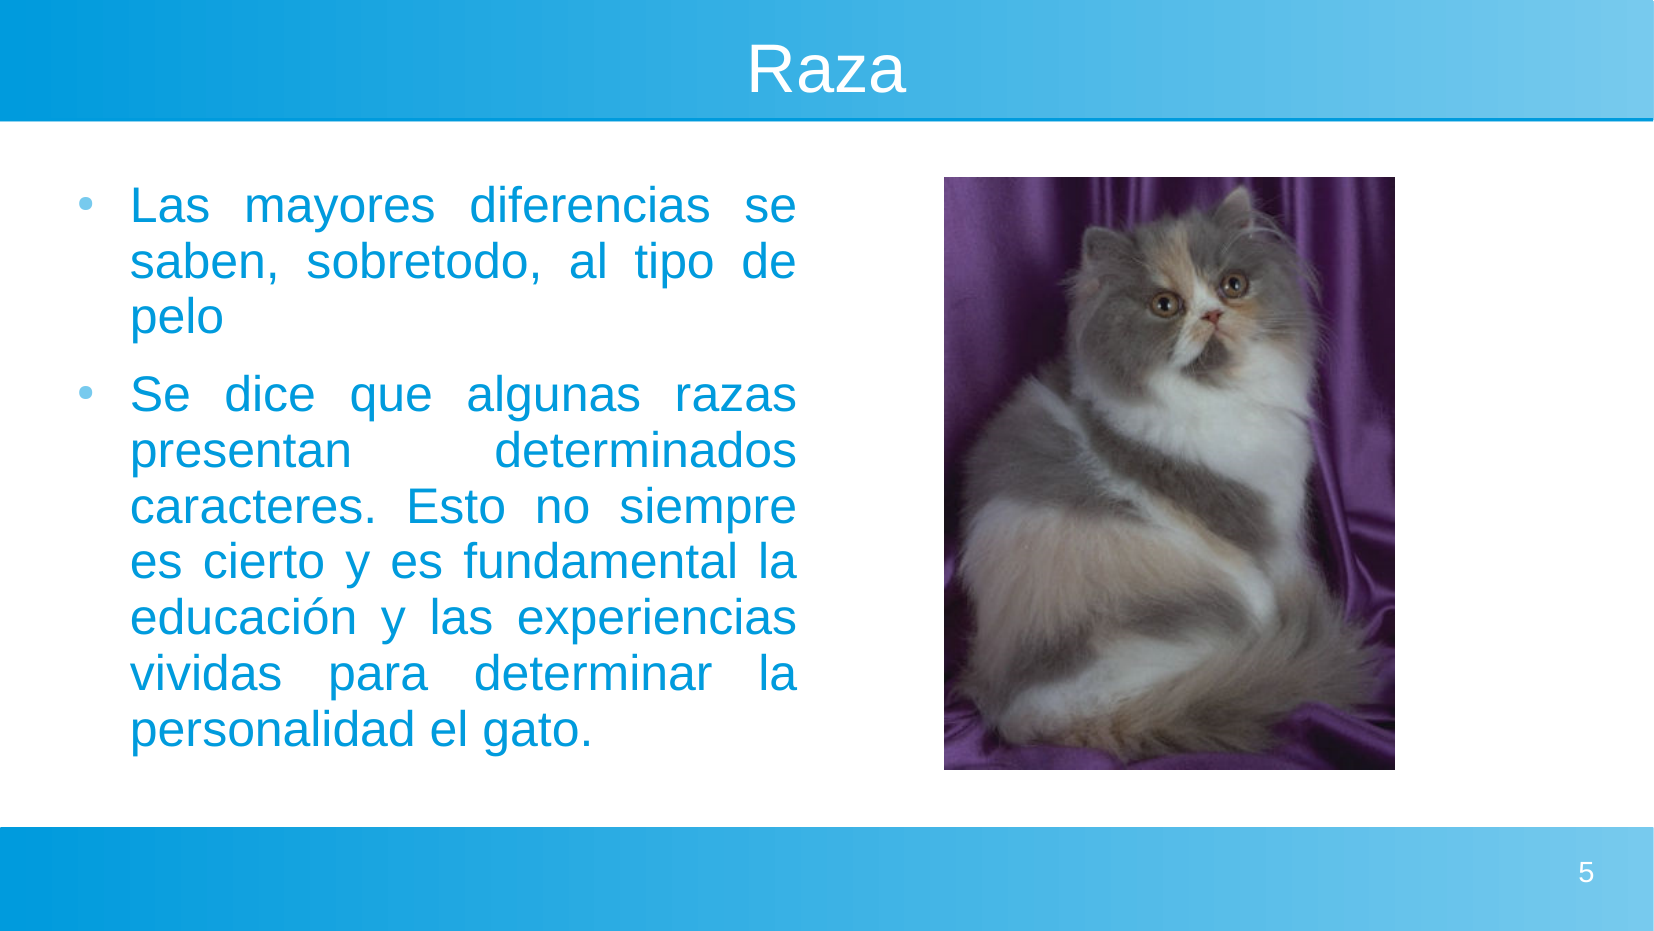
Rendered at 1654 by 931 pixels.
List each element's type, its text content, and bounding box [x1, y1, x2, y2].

title Raza [59, 29, 1595, 108]
picture [944, 177, 1395, 770]
list Las mayores diferencias se saben, sobretodo, al tipo de pelo Se dice que algunas razas presentan determinados caracteres. Esto no siempre es cierto y es fundamental la educación y las experiencias vividas para determinar la personalidad el gato. [59, 177, 798, 768]
